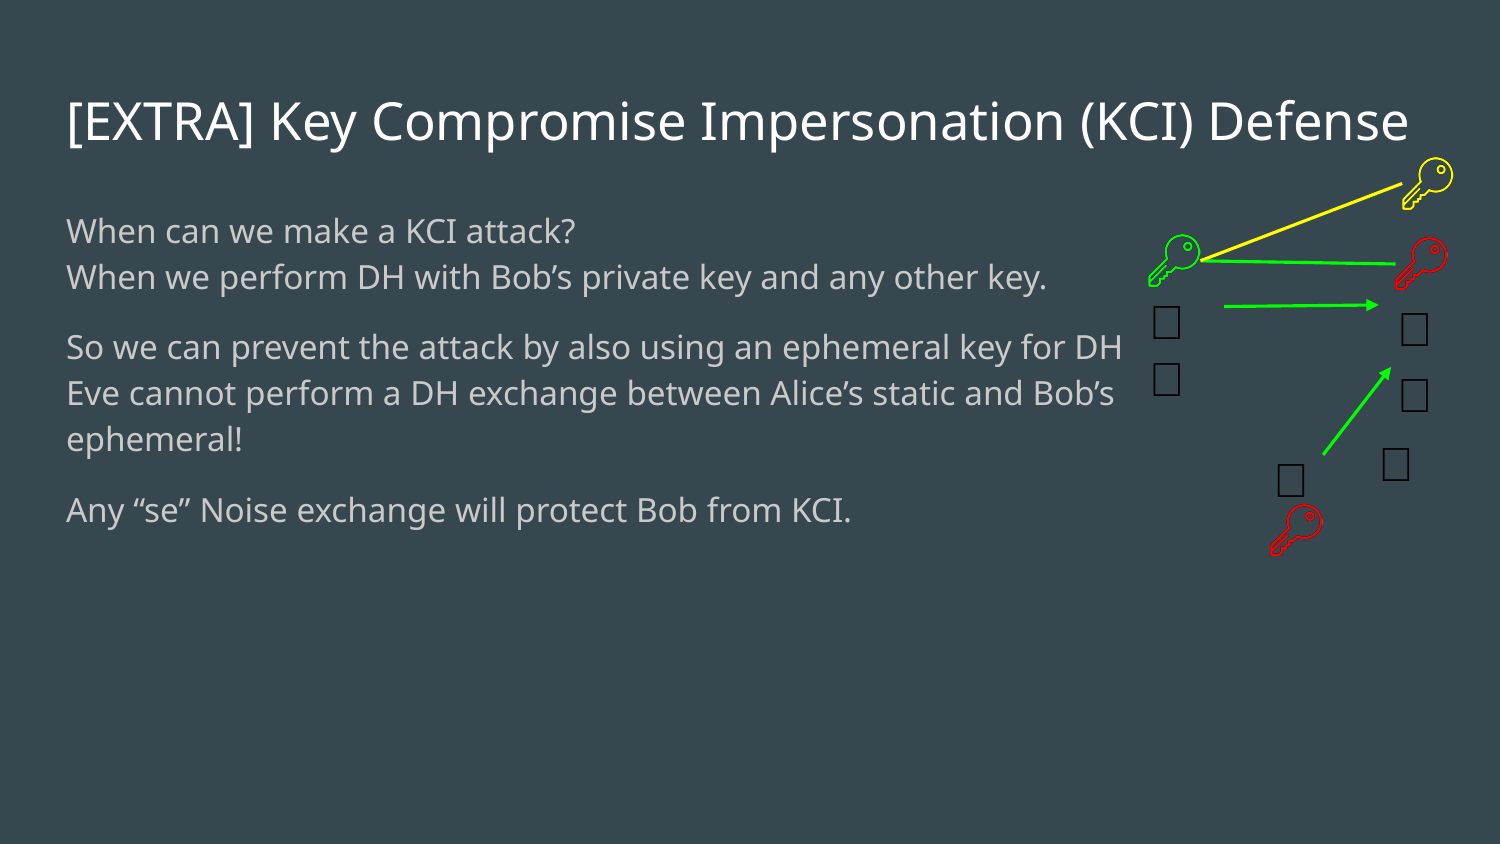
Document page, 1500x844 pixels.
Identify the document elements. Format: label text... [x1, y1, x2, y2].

list When can we make a KCI attack? When we perform DH with Bob’s private key and any other key. So we can prevent the attack by also using an ephemeral key for DH Eve cannot perform a DH exchange between Alice’s static and Bob’s ephemeral! Any “se” Noise exchange will protect Bob from KCI. [51, 189, 1280, 750]
picture [1402, 157, 1454, 210]
list 👩🏻 [1133, 276, 1227, 390]
picture [1395, 237, 1448, 290]
title [EXTRA] Key Compromise Impersonation (KCI) Defense [51, 72, 1449, 167]
text_box ❌ [1363, 409, 1415, 506]
picture [1148, 234, 1201, 276]
picture [1270, 504, 1323, 556]
list 👿 [1258, 425, 1351, 540]
list 👨🏻 [1381, 275, 1475, 389]
